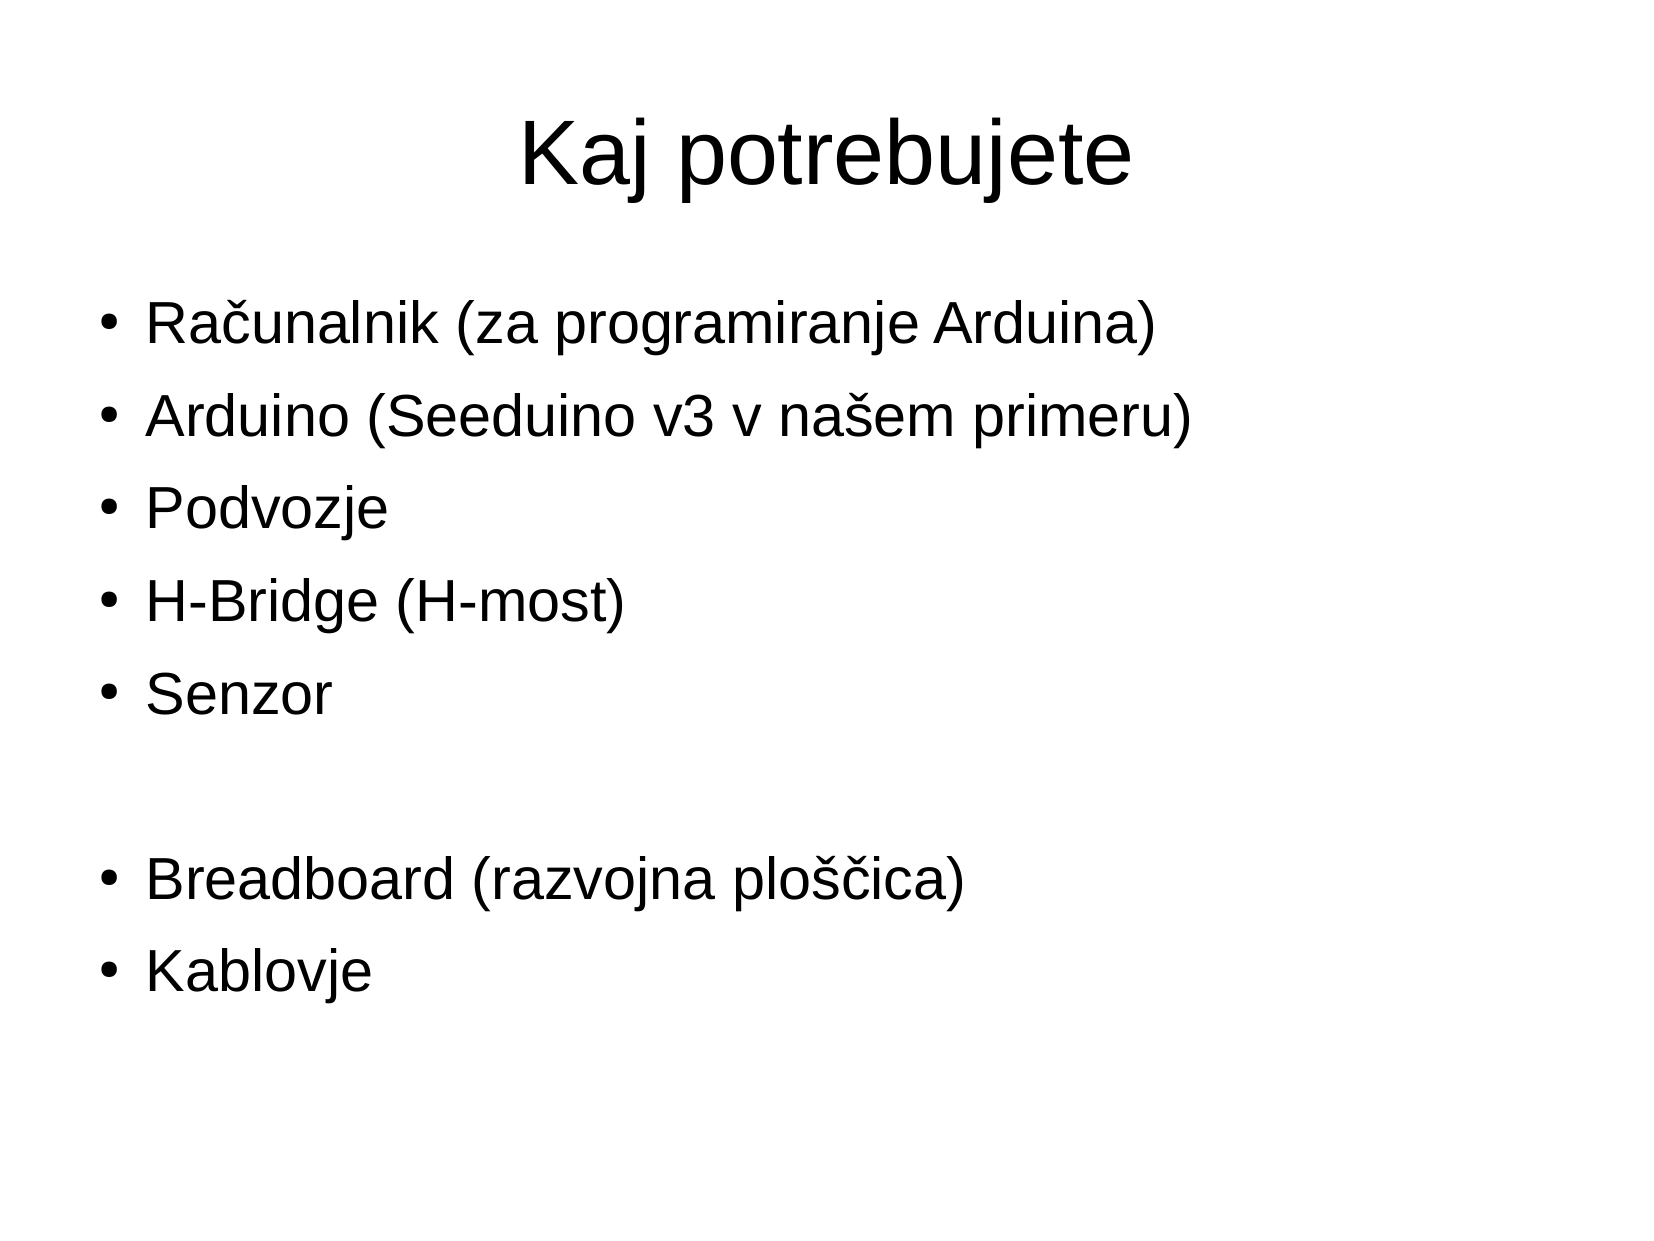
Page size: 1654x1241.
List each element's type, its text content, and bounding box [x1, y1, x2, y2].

list Računalnik (za programiranje Arduina) Arduino (Seeduino v3 v našem primeru) Podvozje H-Bridge (H-most) Senzor Breadboard (razvojna ploščica) Kablovje [82, 290, 1571, 1010]
title Kaj potrebujete [82, 49, 1571, 257]
